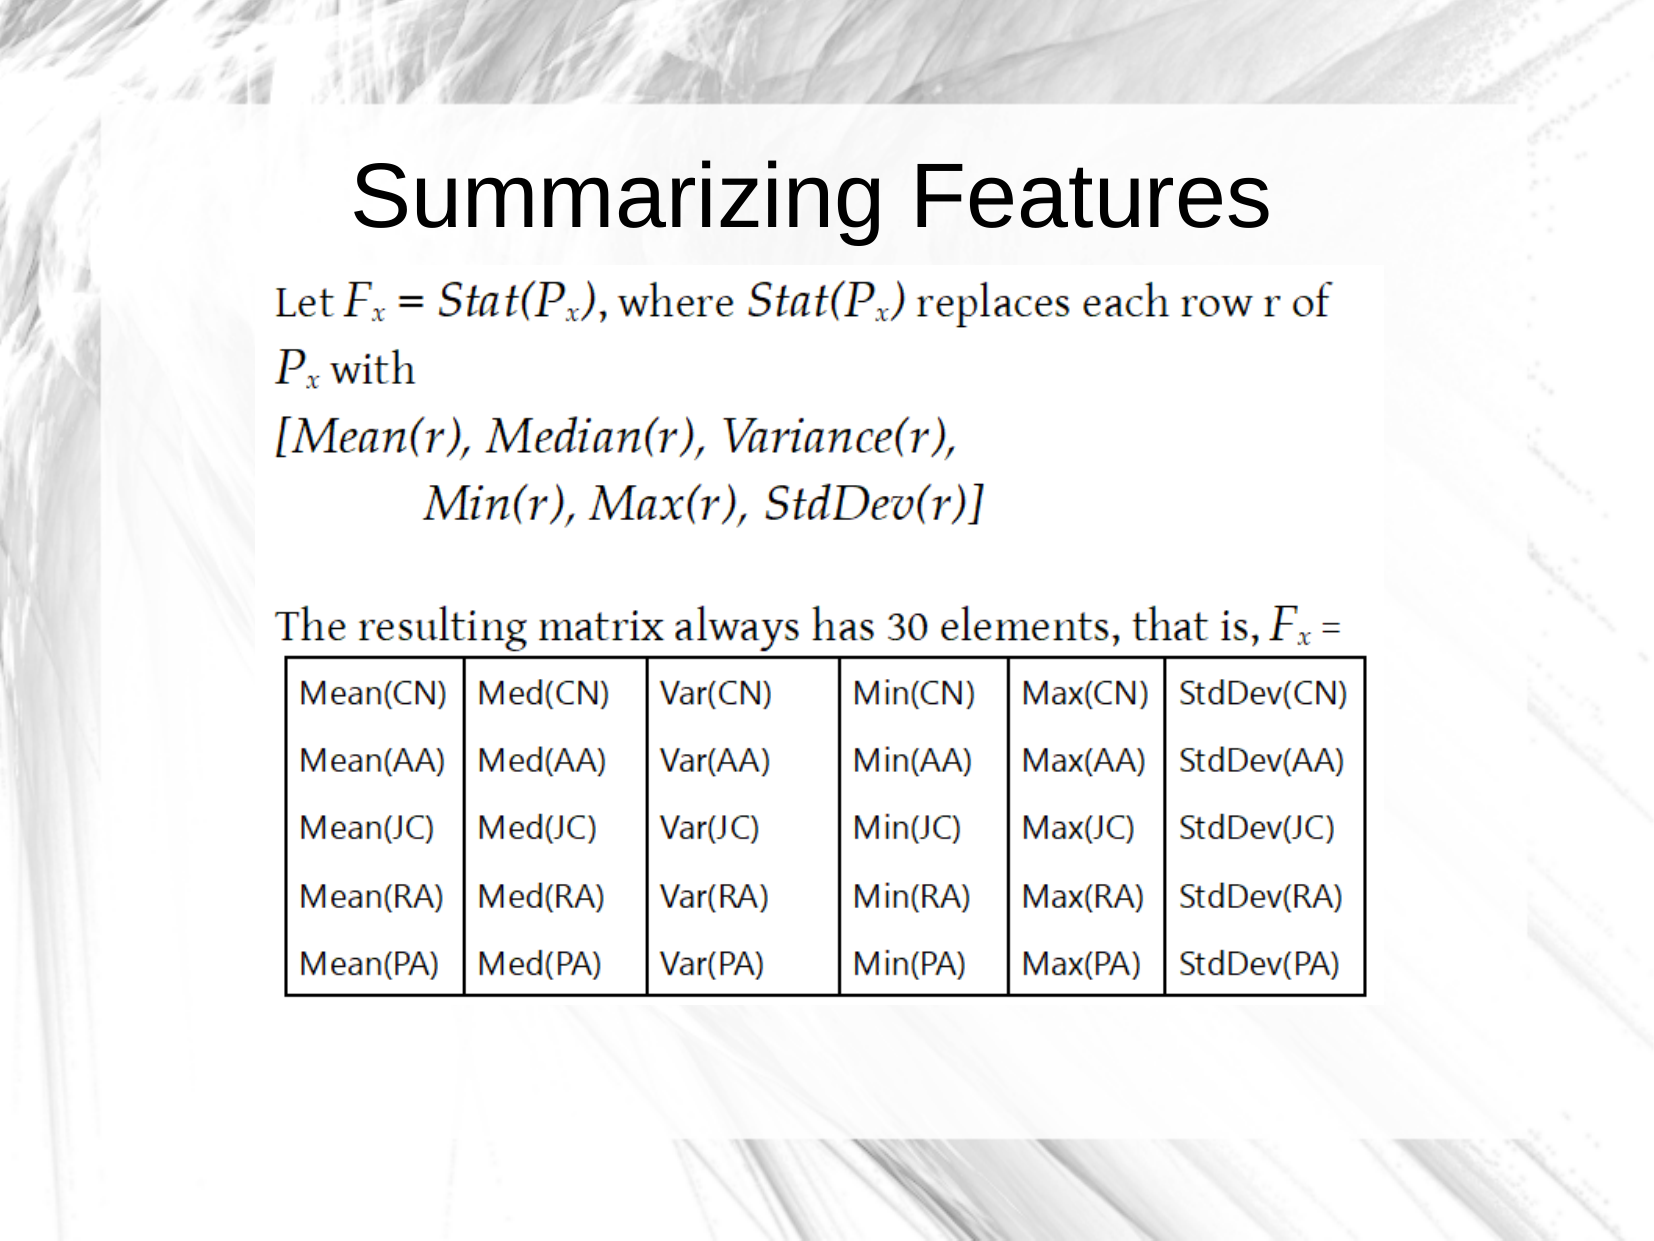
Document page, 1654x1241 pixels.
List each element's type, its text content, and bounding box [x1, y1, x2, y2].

title Summarizing Features [118, 112, 1506, 281]
picture [0, 0, 1654, 1241]
